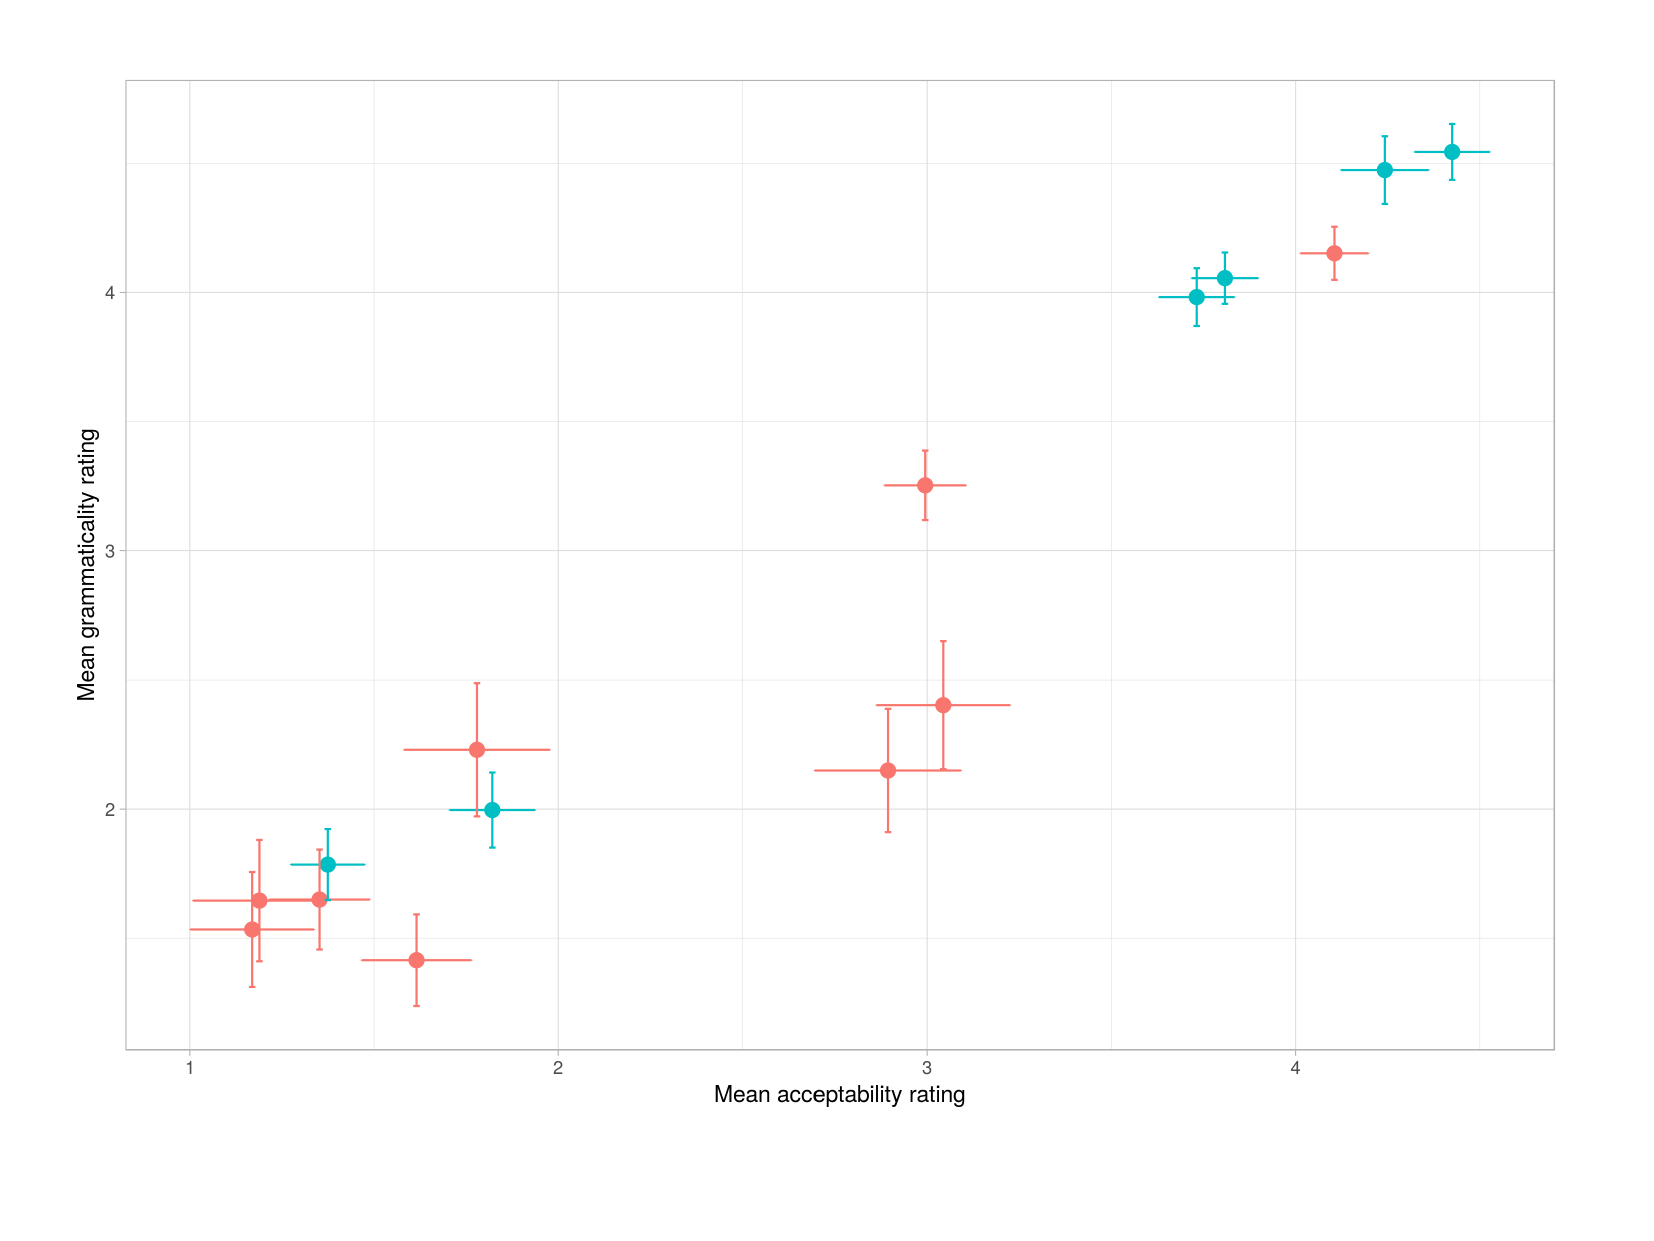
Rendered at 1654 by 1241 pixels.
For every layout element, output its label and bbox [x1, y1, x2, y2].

picture [65, 68, 1566, 1119]
